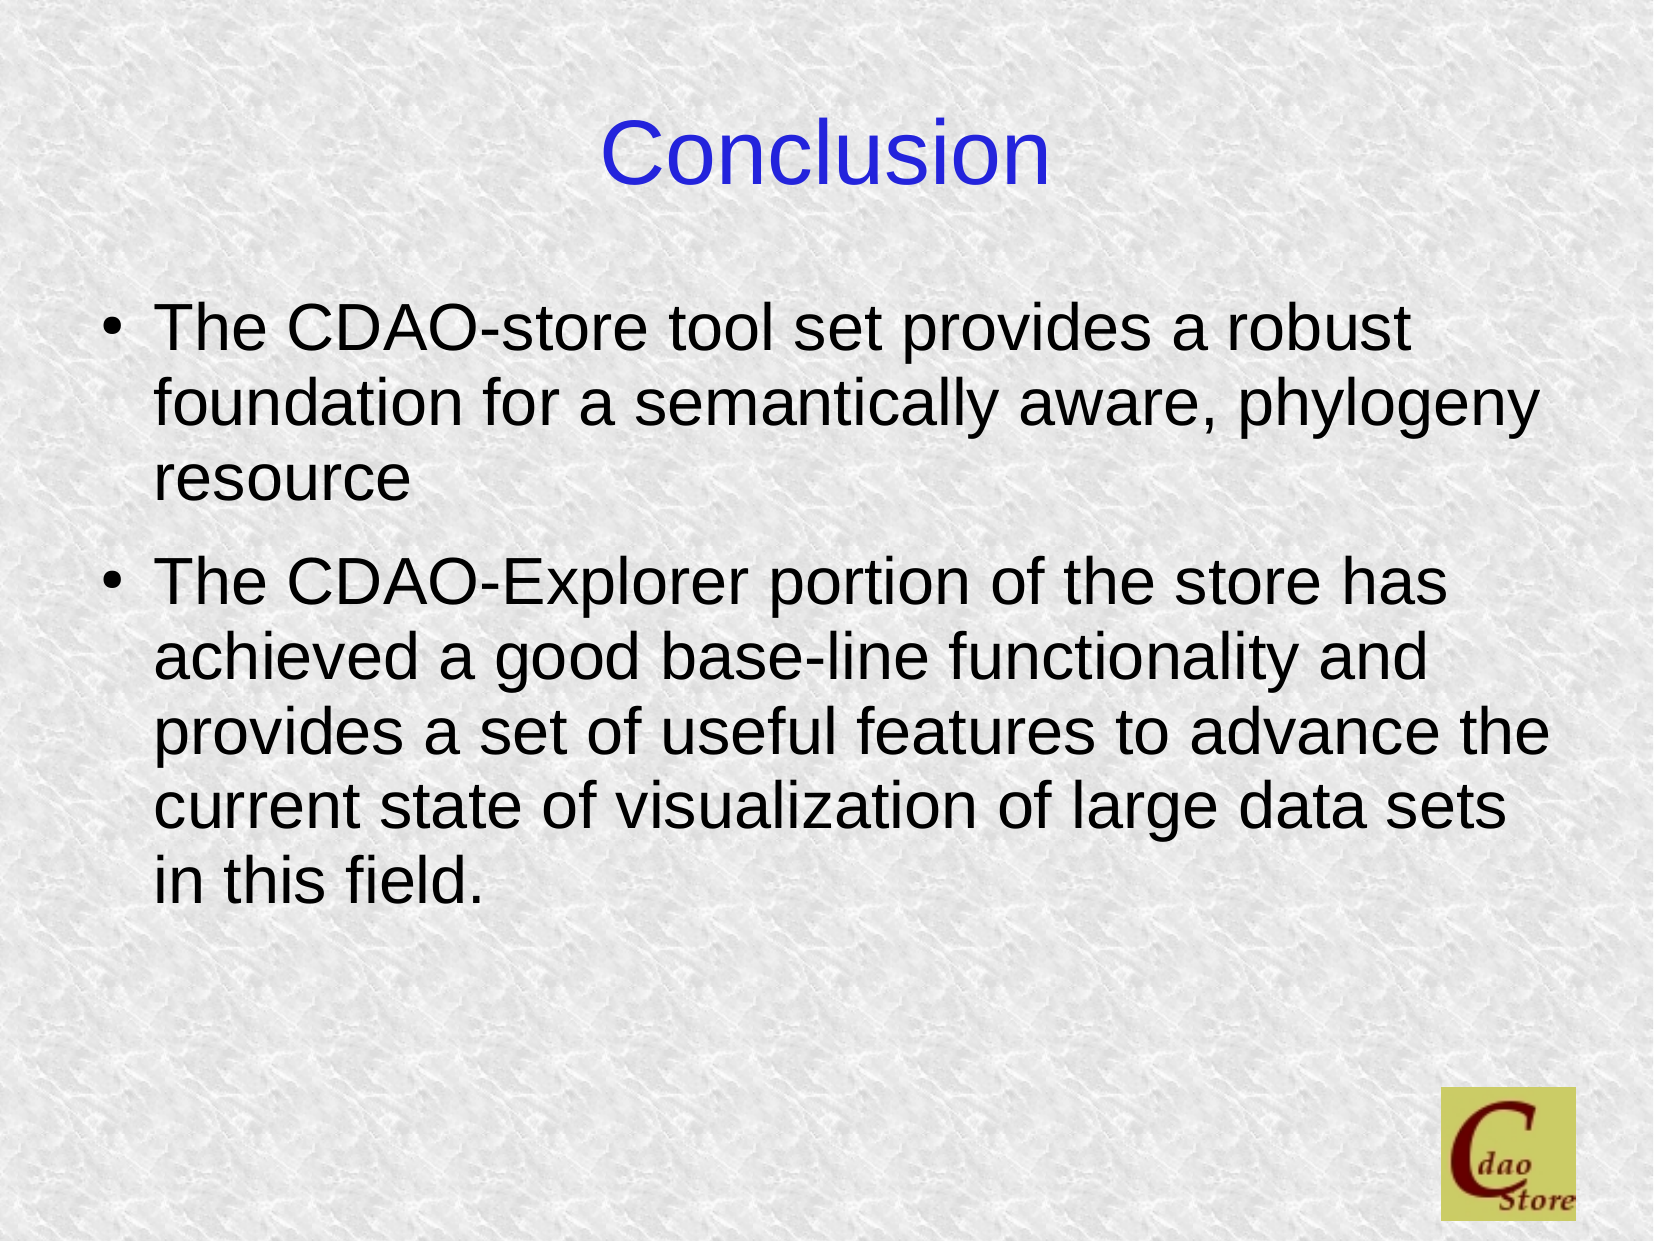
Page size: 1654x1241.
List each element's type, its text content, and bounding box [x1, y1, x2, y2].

list The CDAO-store tool set provides a robust foundation for a semantically aware, phylogeny resource The CDAO-Explorer portion of the store has achieved a good base-line functionality and provides a set of useful features to advance the current state of visualization of large data sets in this field. [82, 290, 1571, 1109]
title Conclusion [82, 49, 1571, 257]
picture [0, 0, 1654, 1241]
